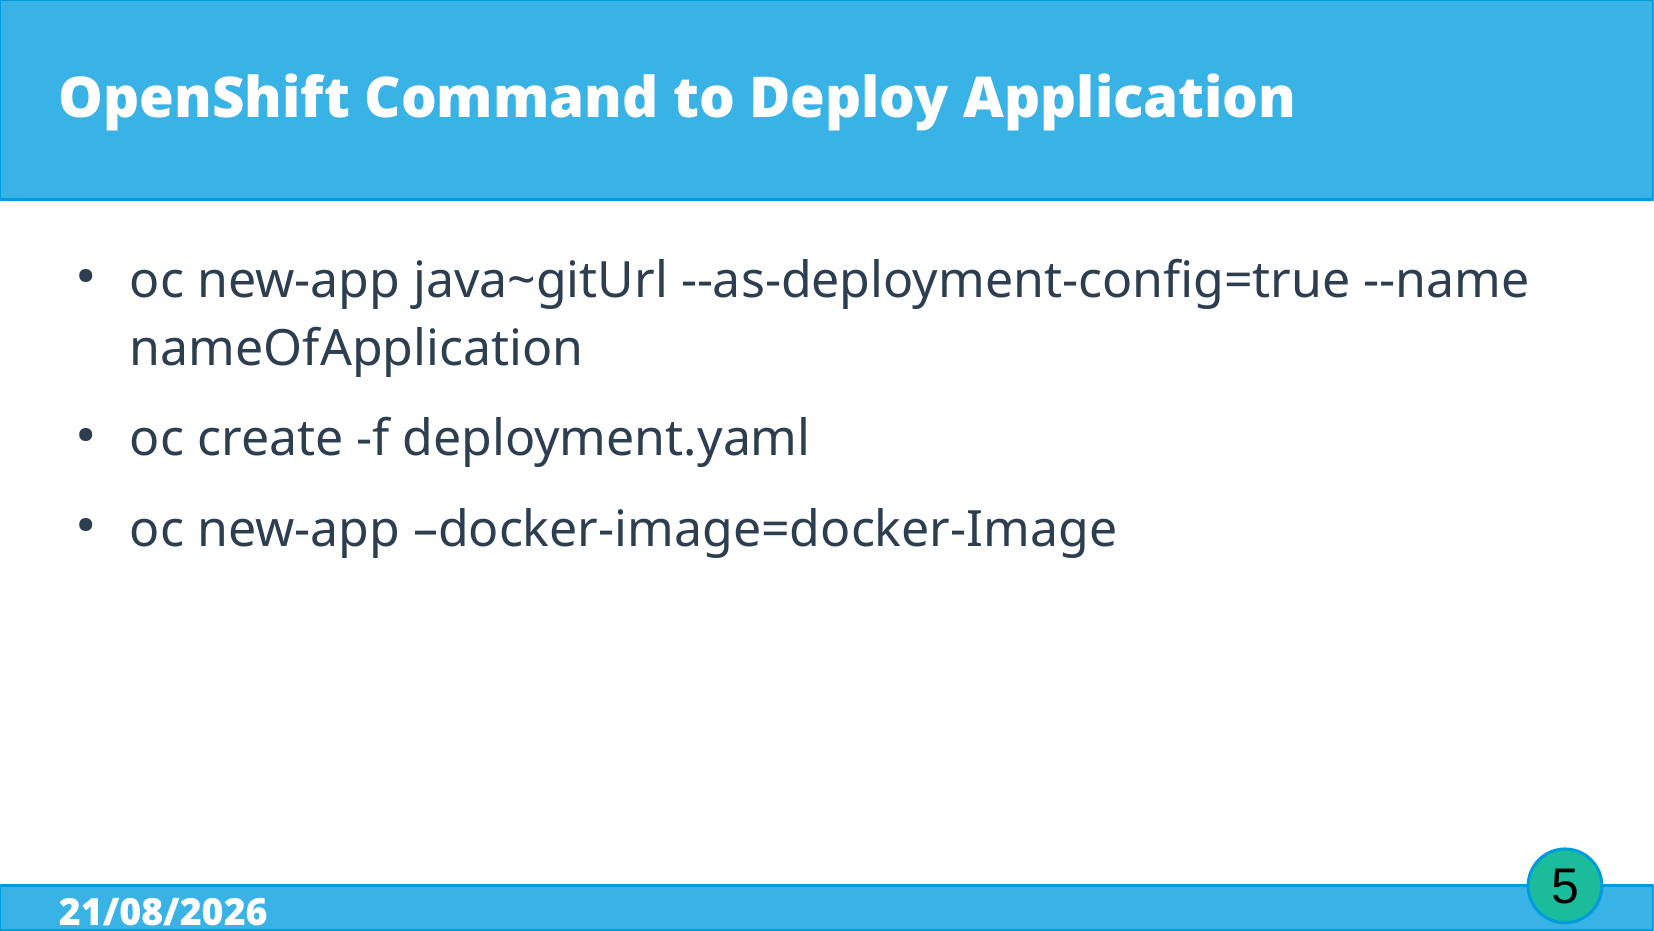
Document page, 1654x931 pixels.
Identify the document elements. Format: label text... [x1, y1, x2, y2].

list oc new-app java~gitUrl --as-deployment-config=true --name nameOfApplication oc create -f deployment.yaml oc new-app –docker-image=docker-Image [59, 243, 1595, 864]
title OpenShift Command to Deploy Application [59, 37, 1595, 155]
